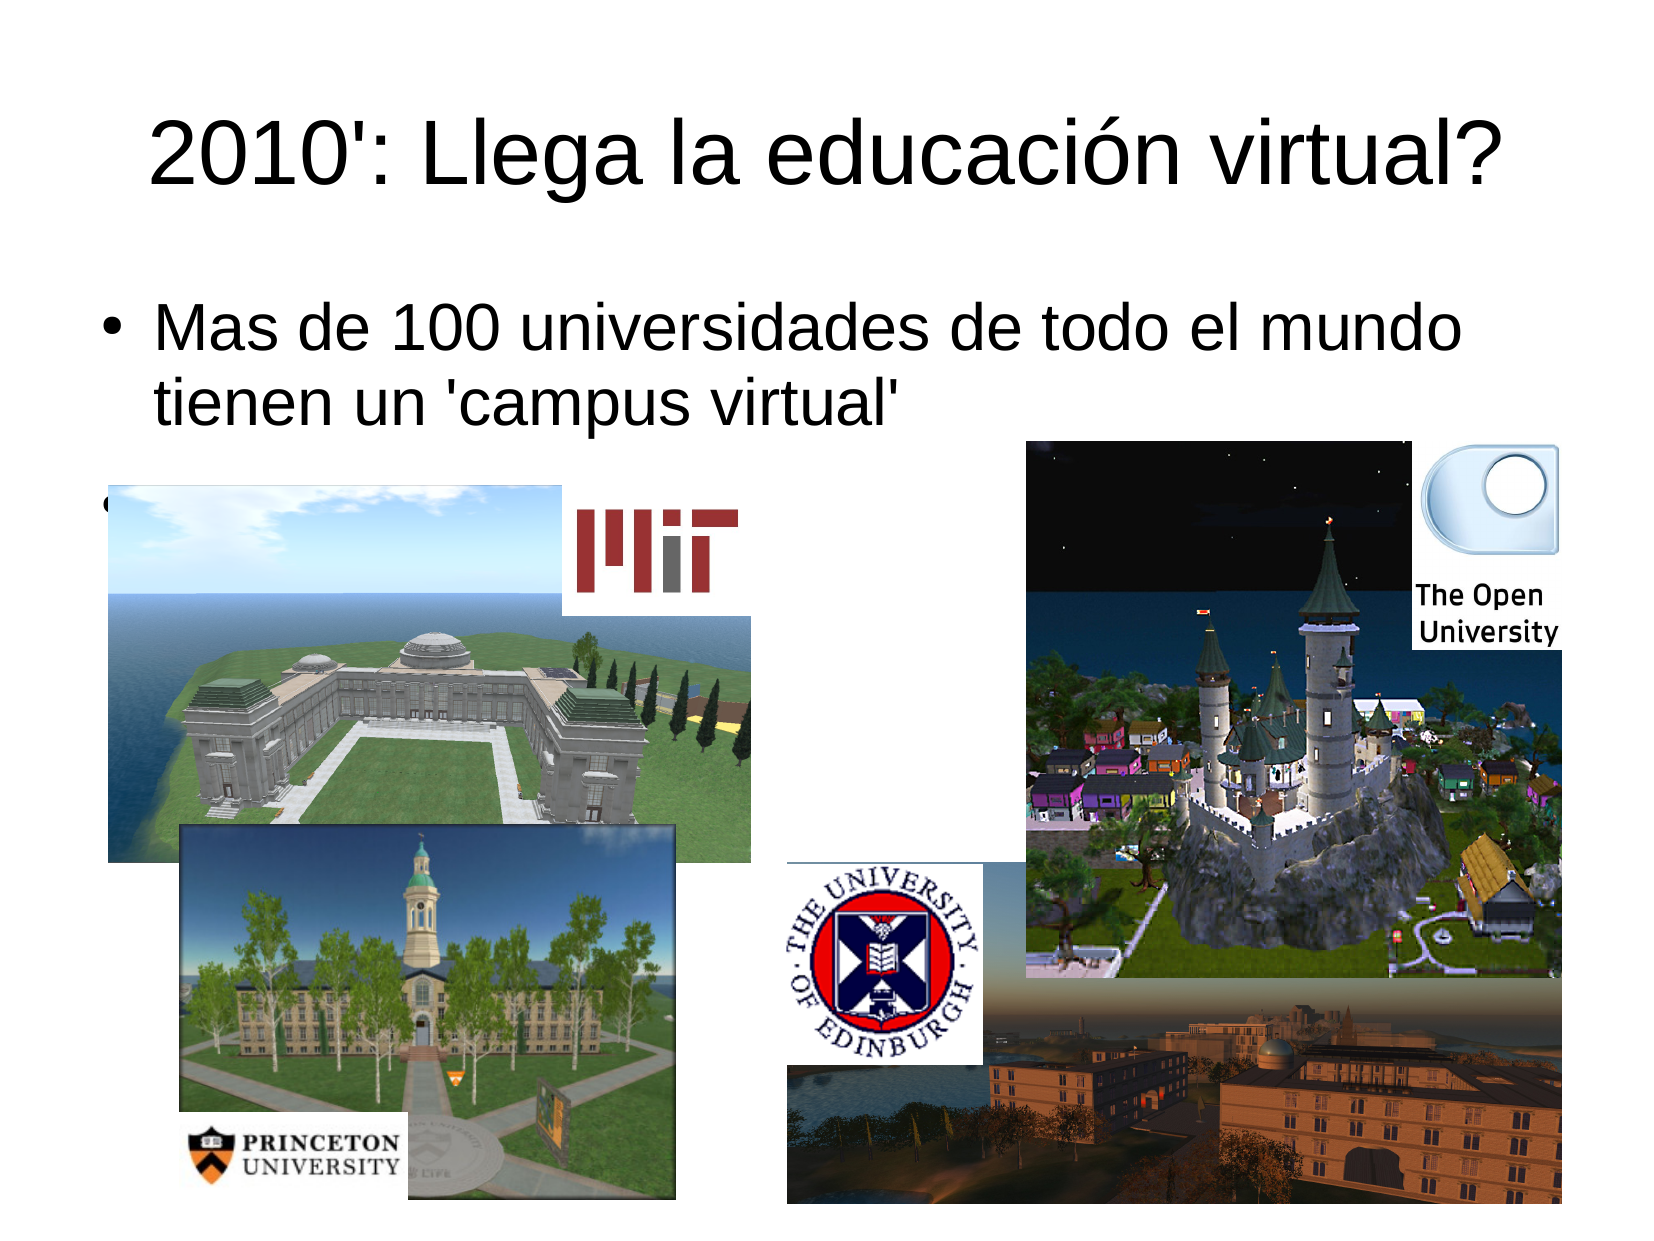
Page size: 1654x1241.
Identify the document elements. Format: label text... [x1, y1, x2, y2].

list Mas de 100 universidades de todo el mundo tienen un 'campus virtual' [82, 290, 1571, 1109]
picture [782, 441, 1562, 1204]
title 2010': Llega la educación virtual? [82, 56, 1571, 250]
picture [108, 485, 751, 1200]
